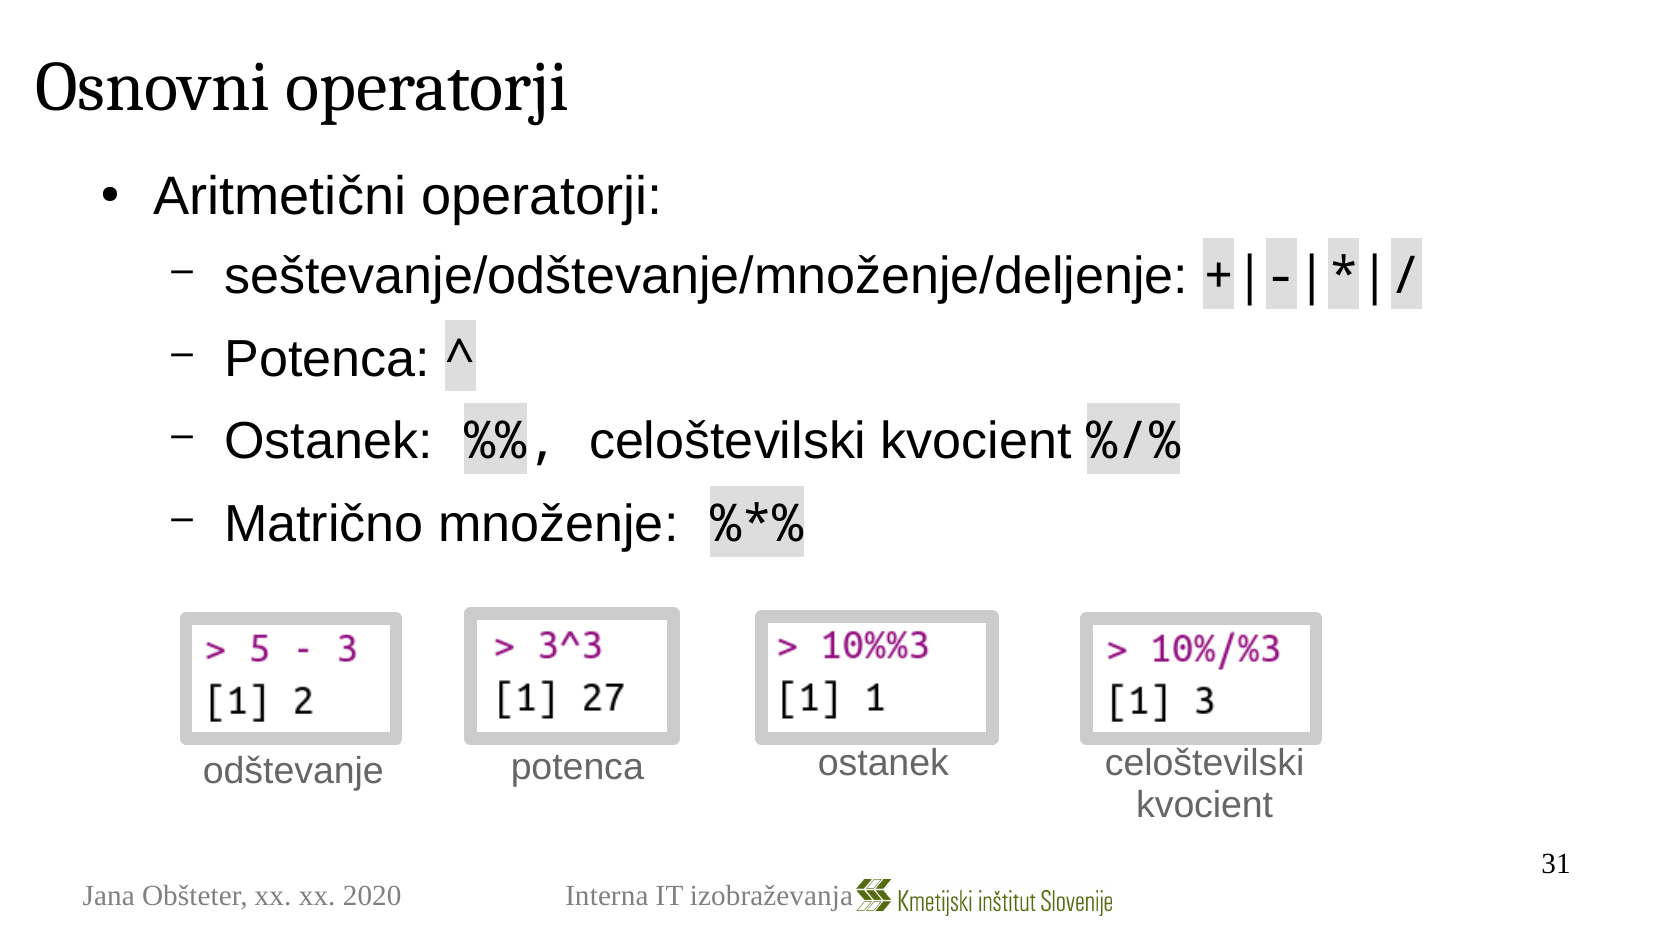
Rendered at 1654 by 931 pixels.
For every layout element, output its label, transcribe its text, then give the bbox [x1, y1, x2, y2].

text_box odštevanje [188, 742, 402, 800]
picture [476, 619, 668, 733]
picture [767, 622, 987, 733]
picture [192, 624, 390, 733]
title Osnovni operatorji [35, 21, 1524, 154]
text_box potenca [496, 738, 662, 796]
picture [1092, 624, 1310, 733]
text_box ostanek [803, 734, 969, 792]
list Aritmetični operatorji: seštevanje/odštevanje/množenje/deljenje: +|-|*|/ Potenca: ^ Ostanek: %%, celoštevilski kvocient %/% Matrično množenje: %*% [82, 165, 1619, 827]
picture [856, 879, 1112, 916]
text_box celoštevilski kvocient [1080, 734, 1329, 834]
